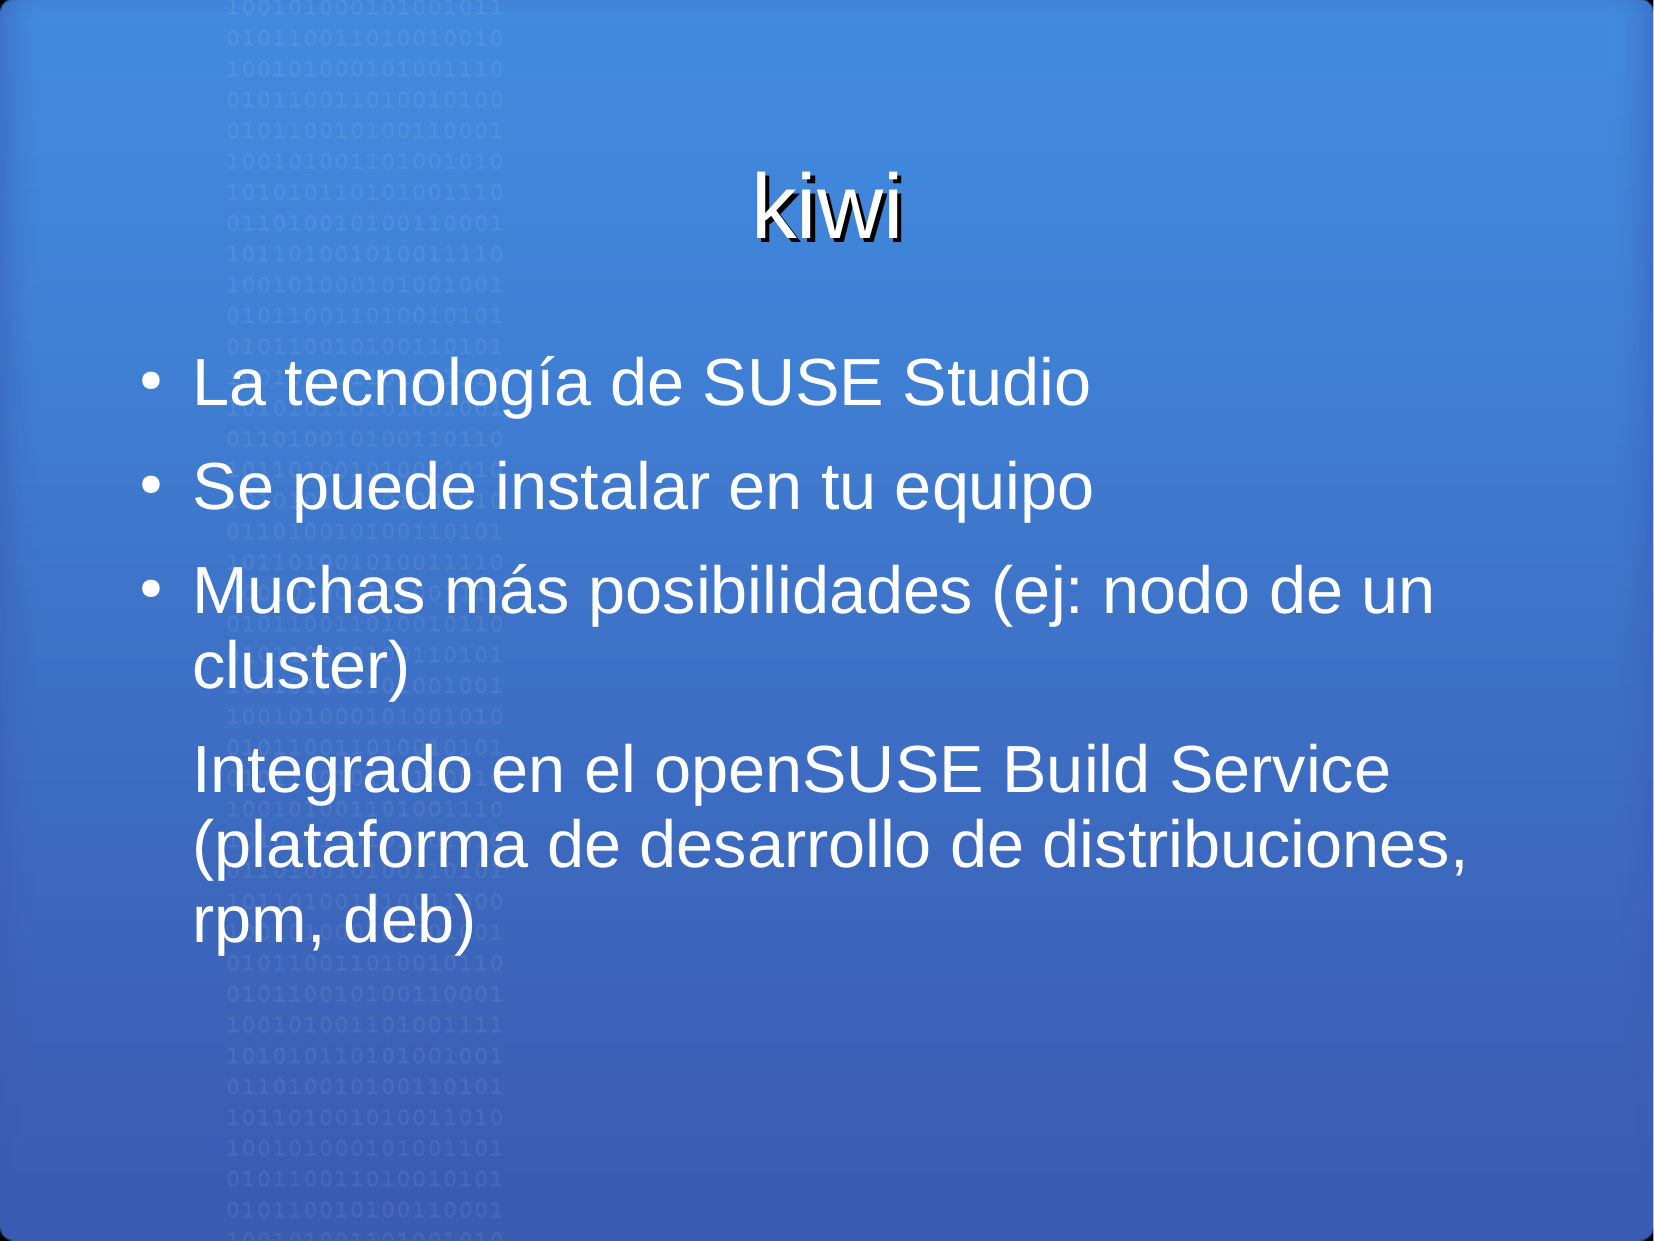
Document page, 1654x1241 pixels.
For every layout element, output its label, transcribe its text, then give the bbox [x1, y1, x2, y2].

title kiwi [121, 110, 1534, 303]
picture [0, 0, 1654, 1241]
list La tecnología de SUSE Studio Se puede instalar en tu equipo Muchas más posibilidades (ej: nodo de un cluster) Integrado en el openSUSE Build Service (plataforma de desarrollo de distribuciones, rpm, deb) [121, 344, 1534, 1112]
